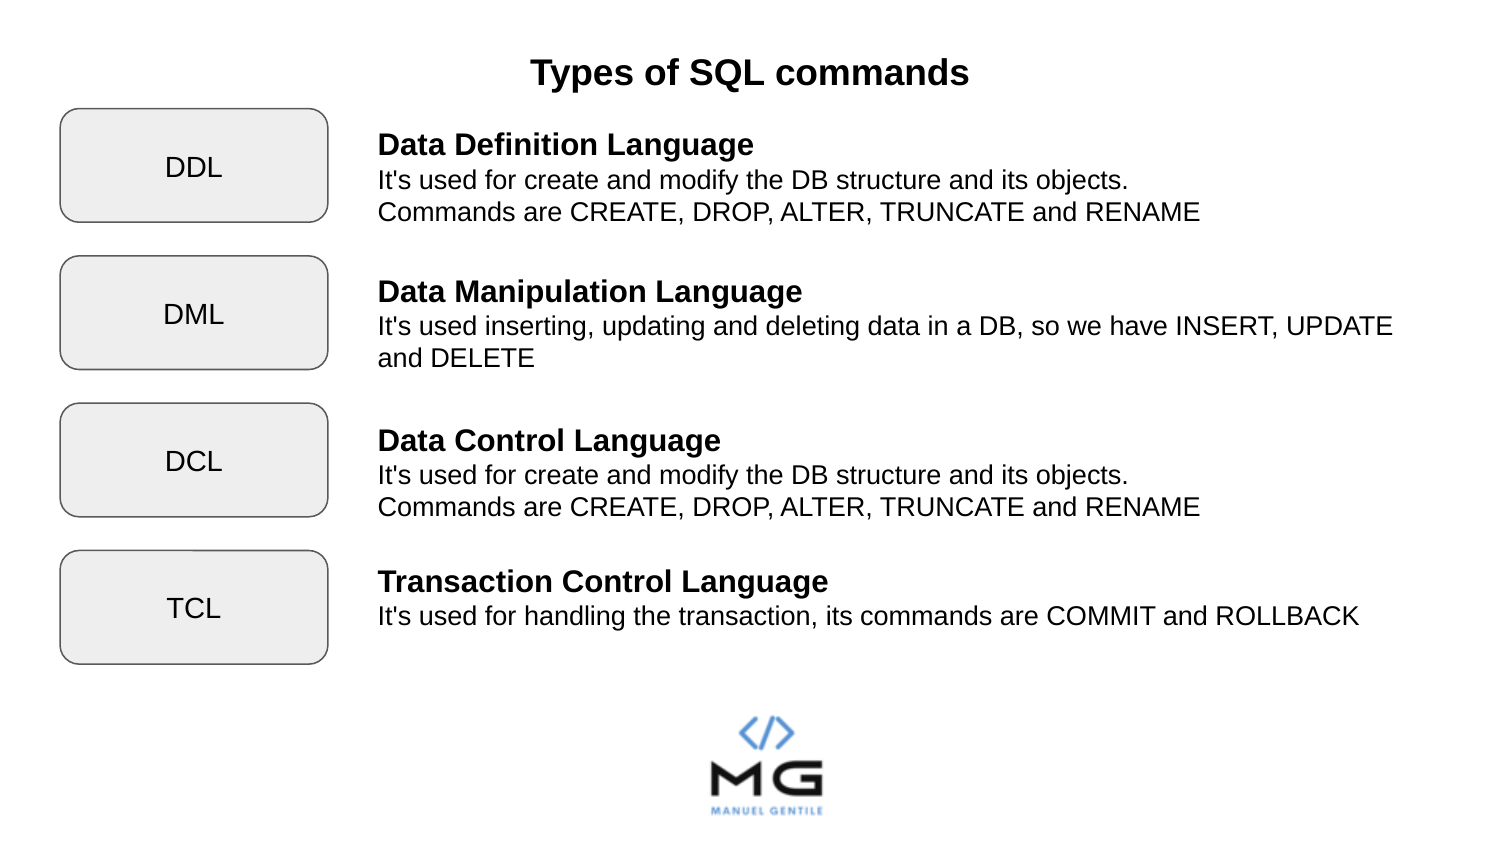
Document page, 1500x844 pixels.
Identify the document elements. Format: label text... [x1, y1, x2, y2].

text_box Data Definition Language It's used for create and modify the DB structure and its objects. Commands are CREATE, DROP, ALTER, TRUNCATE and RENAME [362, 109, 1449, 224]
text_box DML [60, 255, 328, 370]
text_box TCL [60, 550, 328, 665]
text_box DCL [60, 403, 328, 517]
text_box DDL [60, 108, 328, 223]
text_box Transaction Control Language It's used for handling the transaction, its commands are COMMIT and ROLLBACK [362, 546, 1449, 660]
title Types of SQL commands [51, 37, 1449, 109]
text_box Data Manipulation Language It's used inserting, updating and deleting data in a DB, so we have INSERT, UPDATE and DELETE [362, 255, 1449, 370]
picture [688, 687, 846, 844]
text_box Data Control Language It's used for create and modify the DB structure and its objects. Commands are CREATE, DROP, ALTER, TRUNCATE and RENAME [362, 404, 1449, 519]
